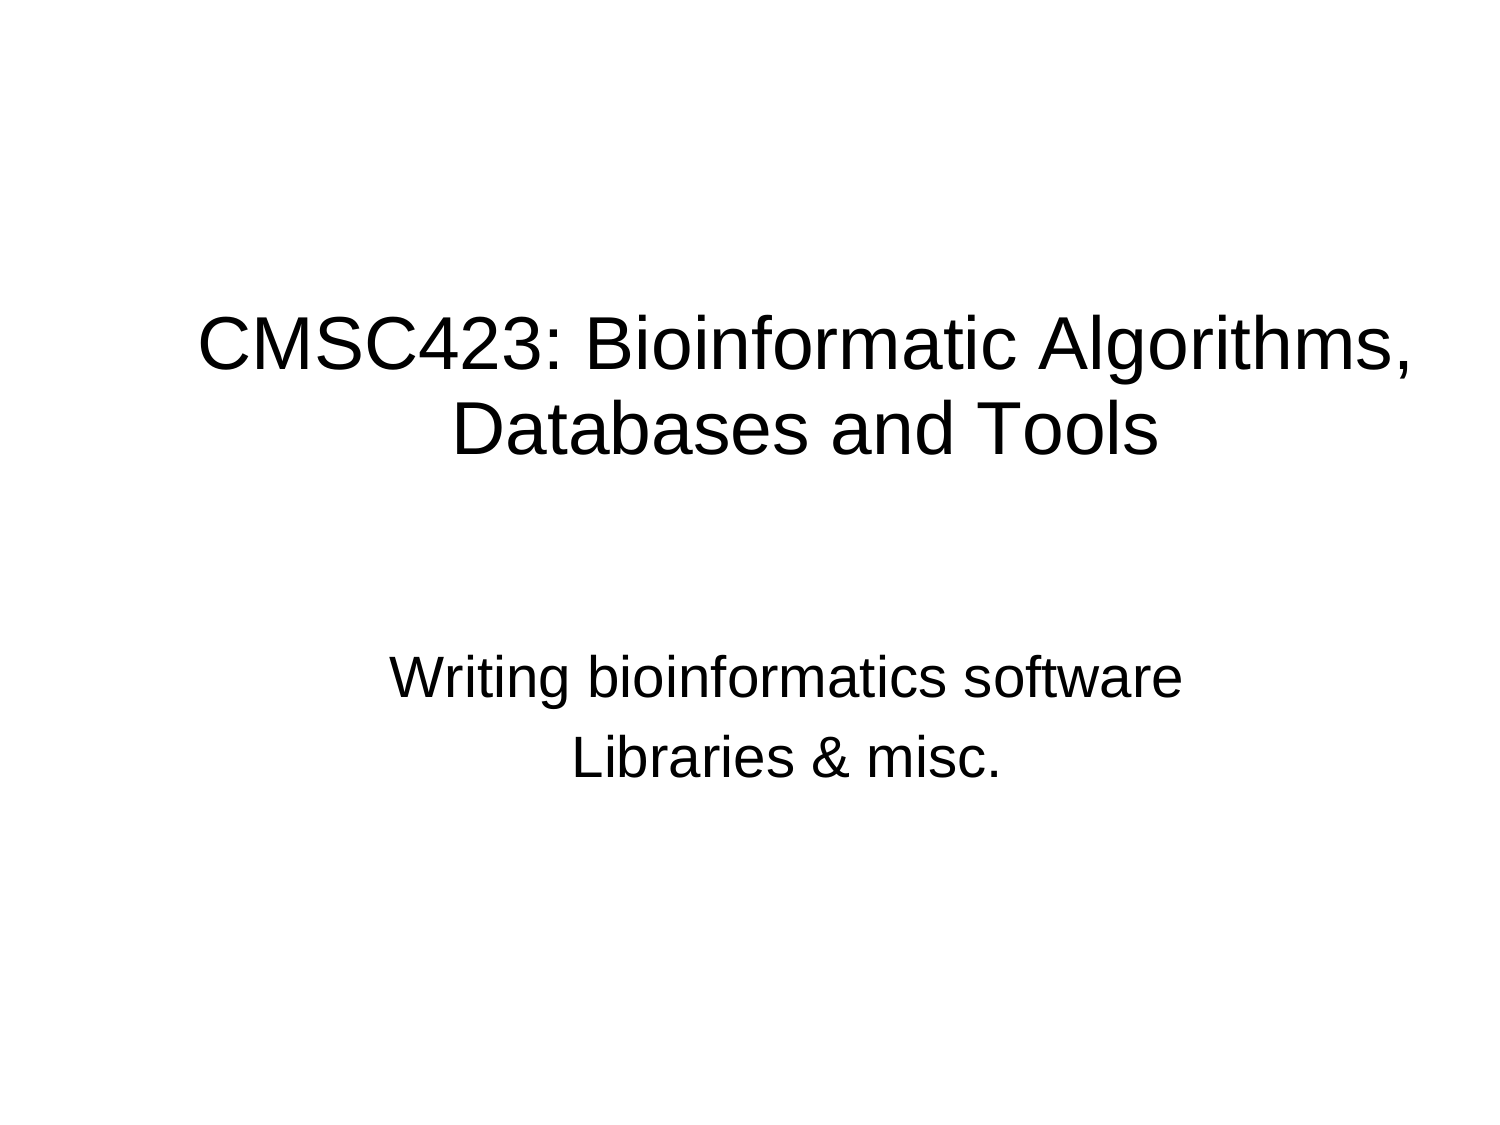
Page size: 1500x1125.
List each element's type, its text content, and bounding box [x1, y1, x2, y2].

title CMSC423: Bioinformatic Algorithms, Databases and Tools [112, 294, 1500, 646]
subtitle Writing bioinformatics software Libraries & misc. [225, 637, 1276, 926]
